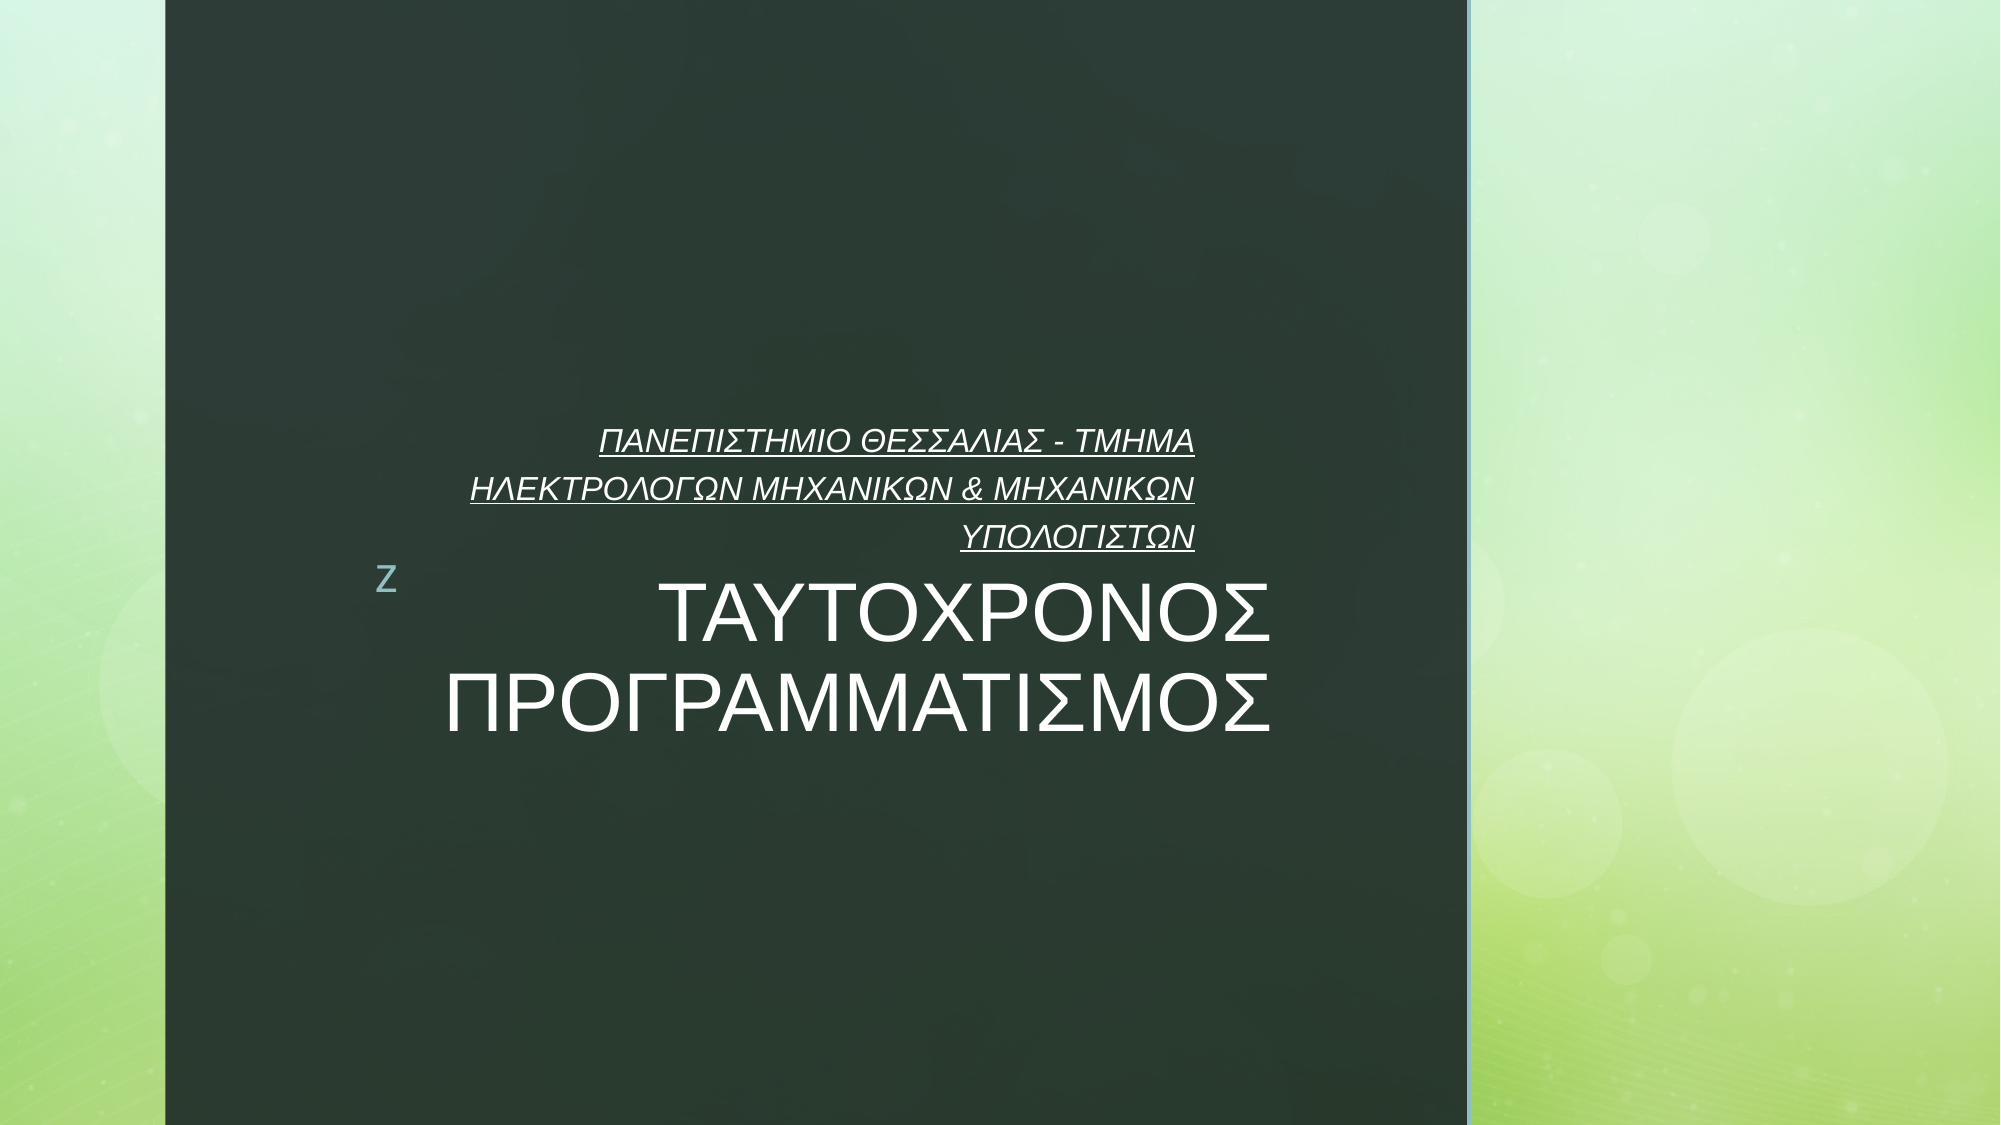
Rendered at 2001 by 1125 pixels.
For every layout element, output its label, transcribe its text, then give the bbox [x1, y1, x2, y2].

title ΤΑΥΤΟΧΡΟΝΟΣ ΠΡΟΓΡΑΜΜΑΤΙΣΜΟΣ [428, 562, 1334, 935]
subtitle ΠΑΝΕΠΙΣΤΗΜΙΟ ΘΕΣΣΑΛΙΑΣ - ΤΜΗΜΑ ΗΛΕΚΤΡΟΛΟΓΩΝ ΜΗΧΑΝΙΚΩΝ & ΜΗΧΑΝΙΚΩΝ ΥΠΟΛΟΓΙΣΤΩΝ [454, 372, 1334, 563]
